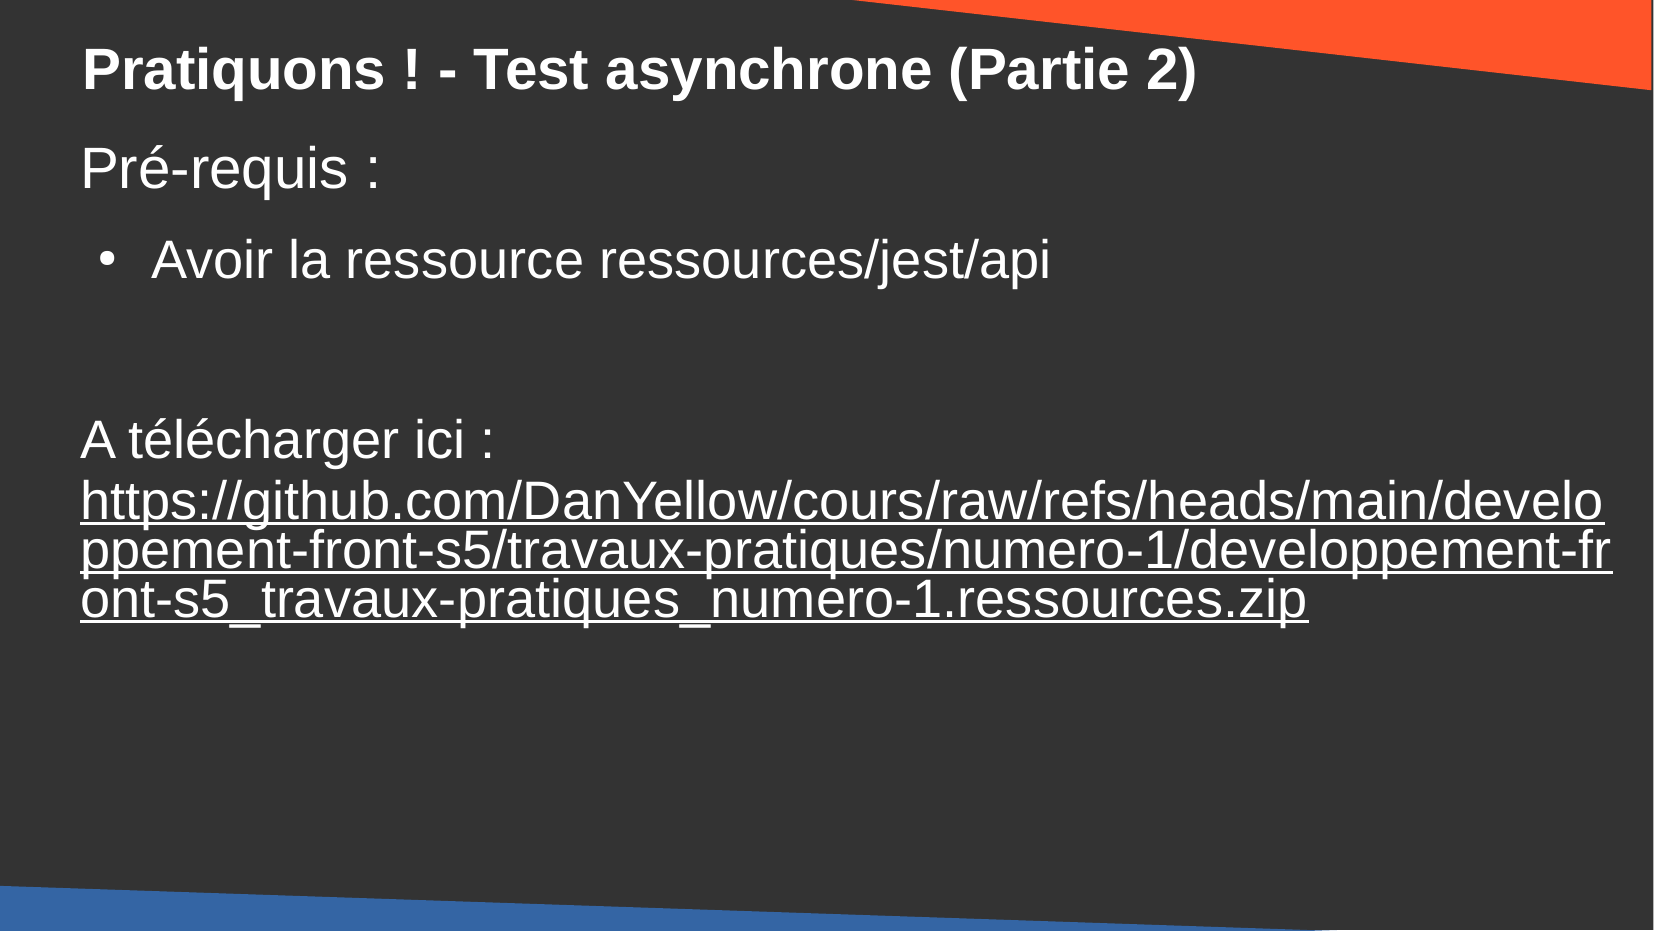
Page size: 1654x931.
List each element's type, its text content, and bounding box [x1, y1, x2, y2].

title Pratiquons ! - Test asynchrone (Partie 2) [82, 37, 1571, 114]
text_box [0, 885, 1337, 931]
list Pré-requis : Avoir la ressource ressources/jest/api A télécharger ici : https://github.com/DanYellow/cours/raw/refs/heads/main/developpement-front-s5/travaux-pratiques/numero-1/developpement-front-s5_travaux-pratiques_numero-1.ressources.zip [80, 135, 1620, 721]
text_box [852, 0, 1652, 91]
